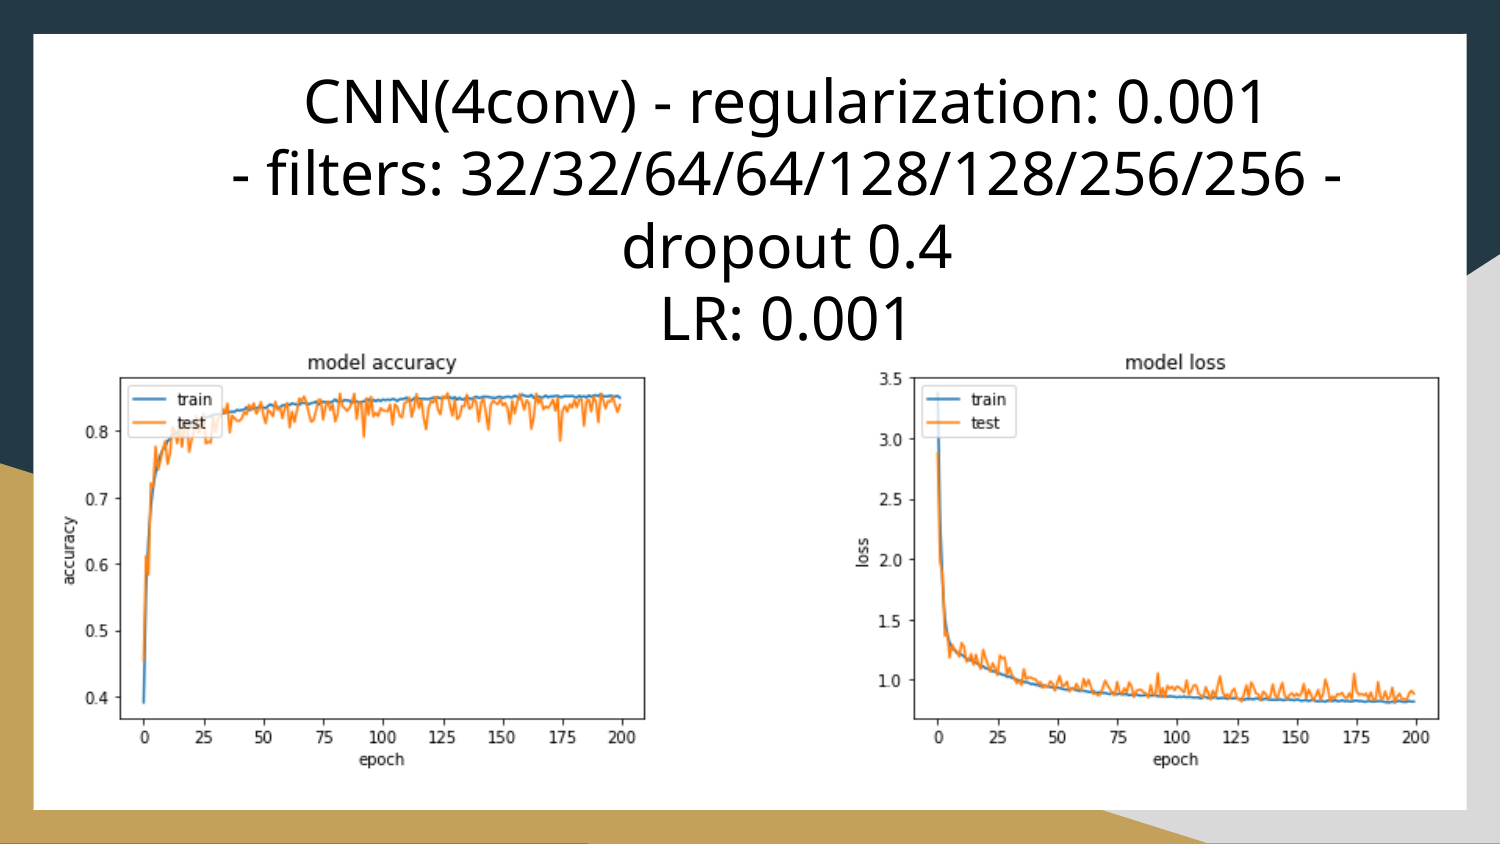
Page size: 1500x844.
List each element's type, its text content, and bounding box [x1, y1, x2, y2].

picture [51, 343, 655, 778]
title CNN(4conv) - regularization: 0.001 - filters: 32/32/64/64/128/128/256/256 - dropout 0.4 LR: 0.001 [51, 48, 1449, 283]
picture [845, 343, 1449, 778]
